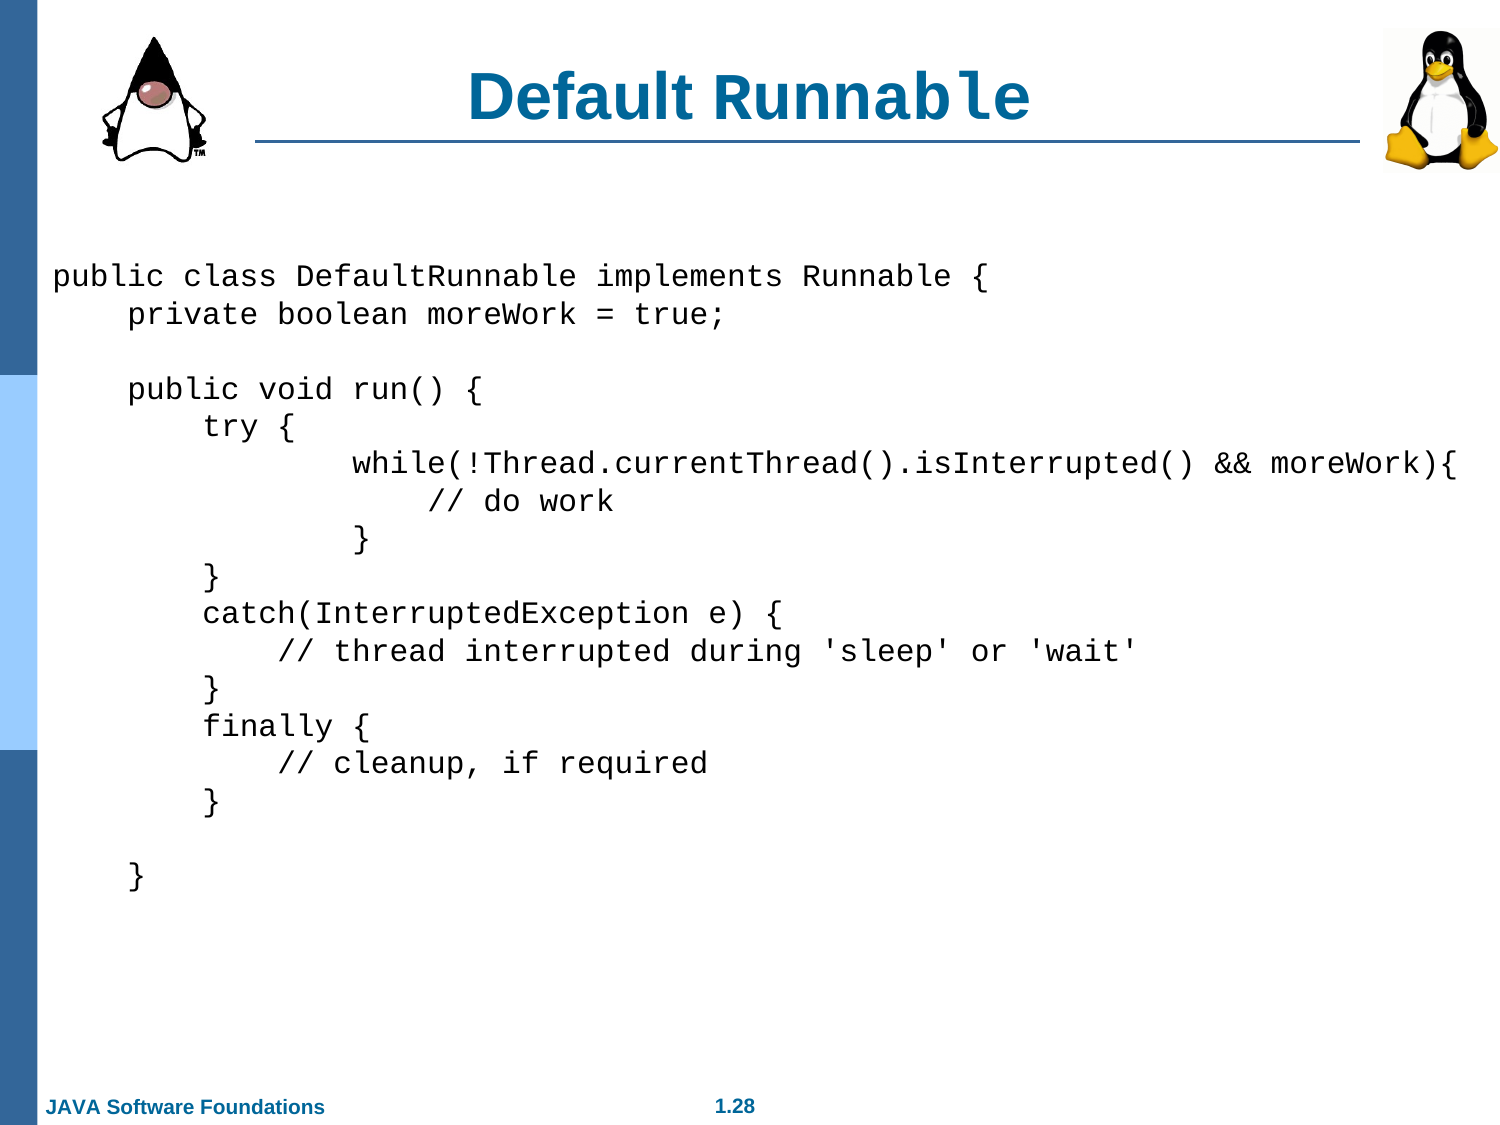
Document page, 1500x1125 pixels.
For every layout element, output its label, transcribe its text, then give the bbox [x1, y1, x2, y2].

text_box public class DefaultRunnable implements Runnable { private boolean moreWork = true; public void run() { try { while(!Thread.currentThread().isInterrupted() && moreWork){ // do work } } catch(InterruptedException e) { // thread interrupted during 'sleep' or 'wait' } finally { // cleanup, if required } } [37, 247, 1500, 900]
picture [54, 0, 255, 200]
picture [1383, 28, 1500, 173]
title Default Runnable [75, 44, 1426, 141]
